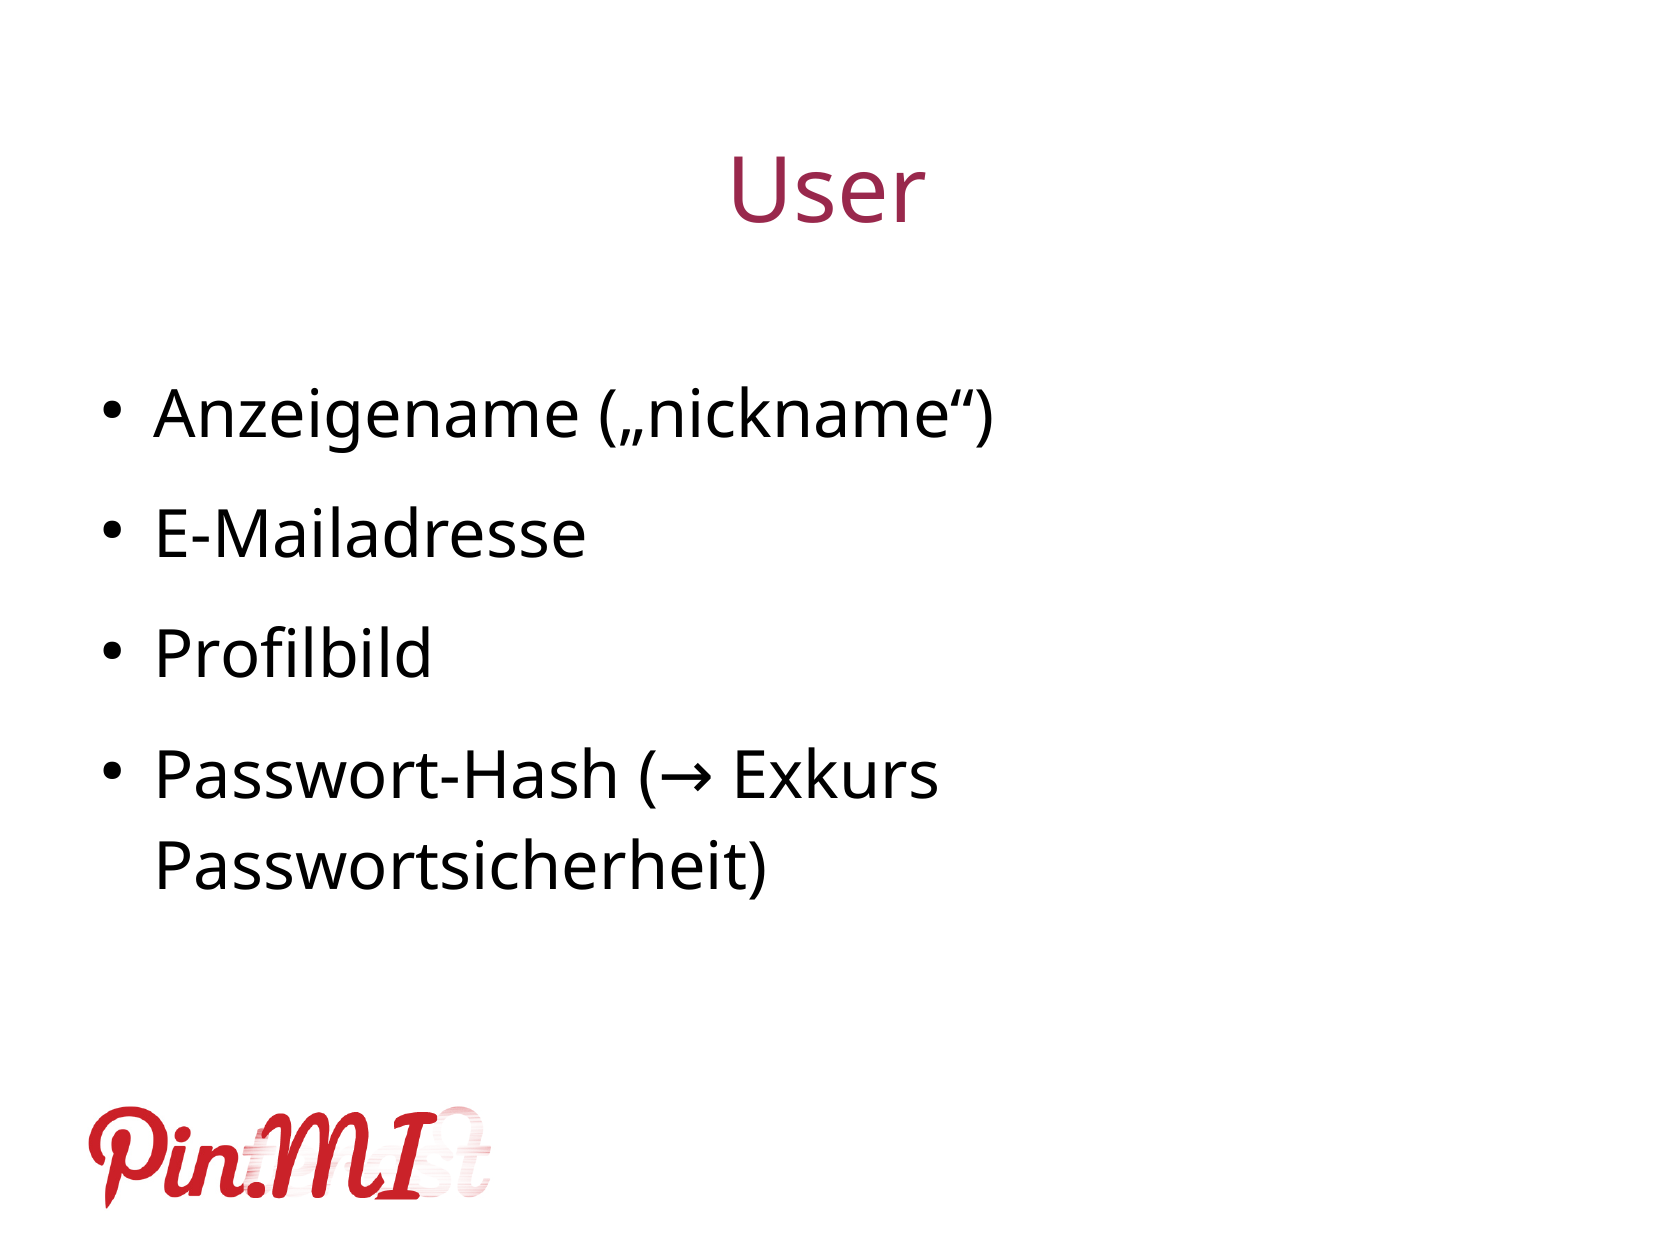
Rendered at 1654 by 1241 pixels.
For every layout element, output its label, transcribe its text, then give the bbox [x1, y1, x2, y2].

picture [82, 1099, 497, 1216]
list Anzeigename („nickname“) E-Mailadresse Profilbild Passwort-Hash (→ Exkurs Passwortsicherheit) [82, 366, 1538, 1010]
title User [82, 49, 1571, 343]
